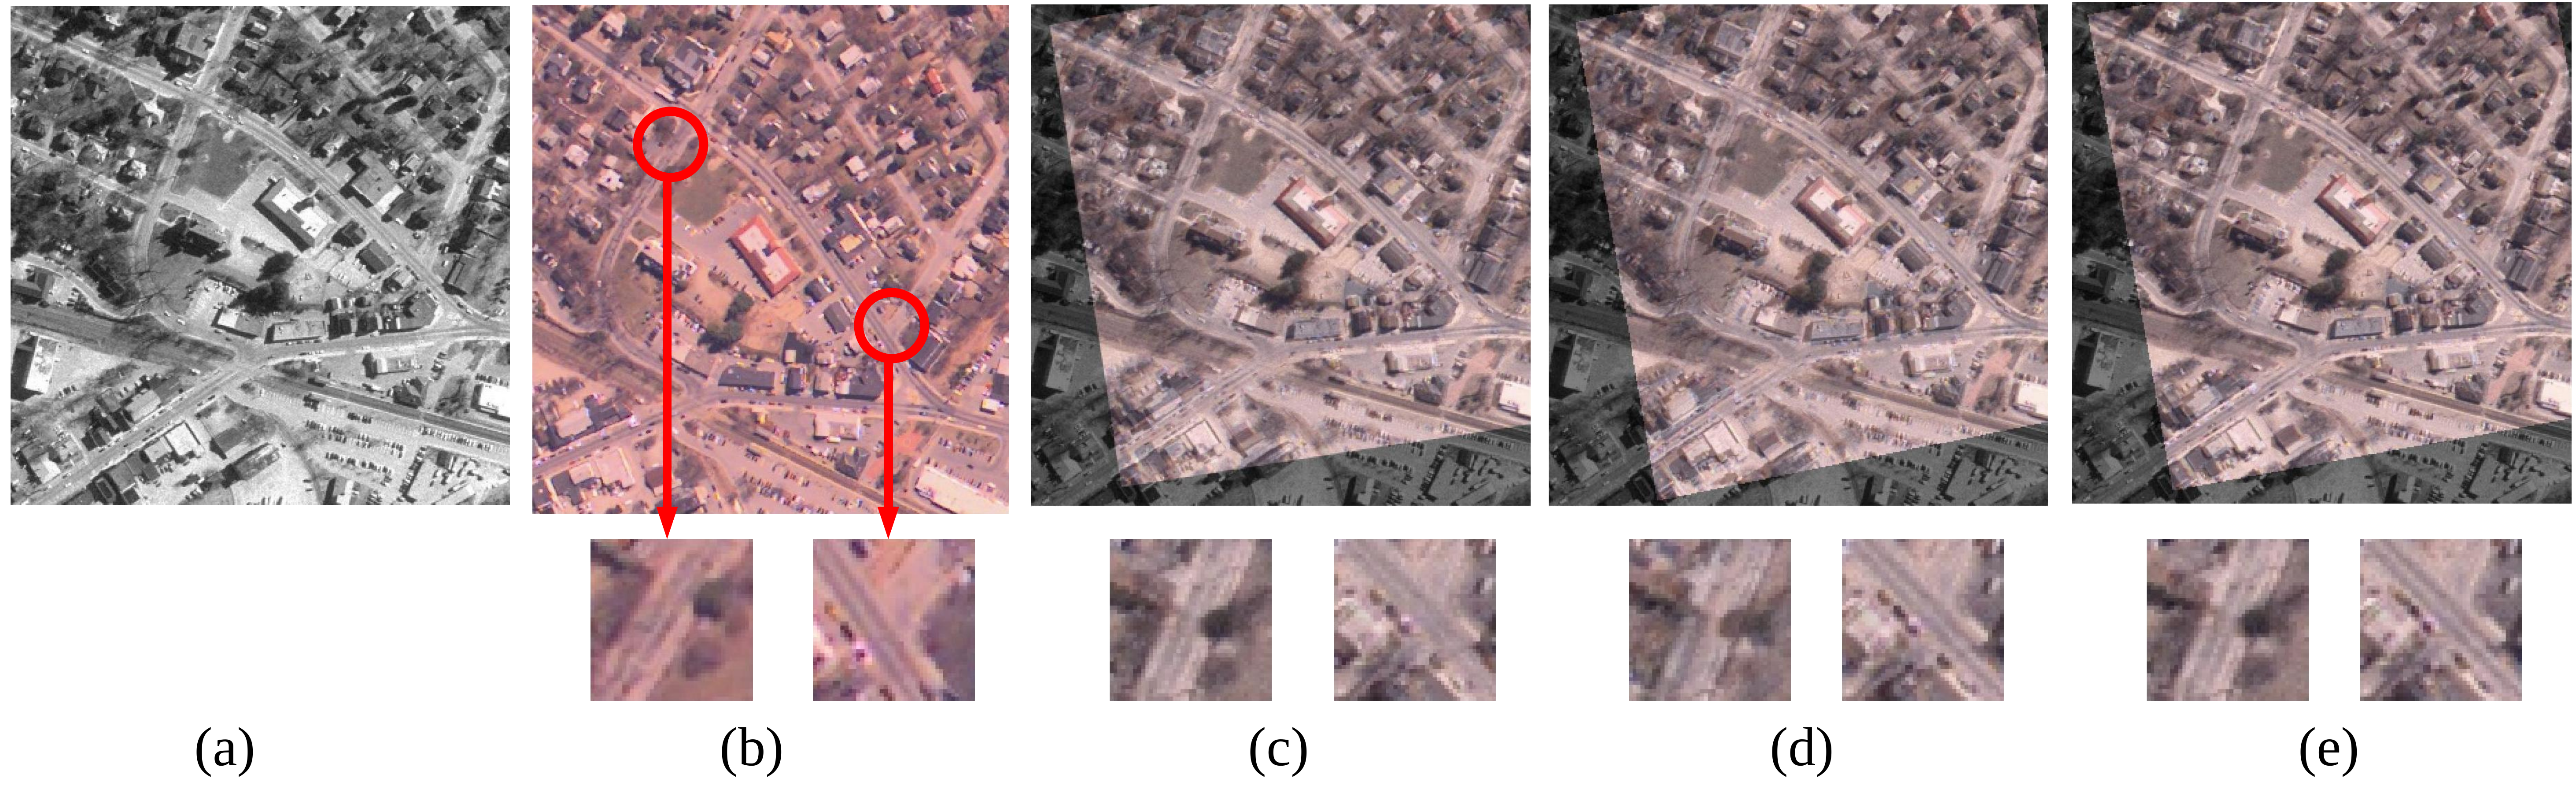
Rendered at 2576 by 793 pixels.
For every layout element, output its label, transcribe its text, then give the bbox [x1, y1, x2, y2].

picture [1549, 4, 2048, 507]
picture [590, 539, 753, 701]
text_box (d) [1764, 713, 1893, 781]
picture [1031, 4, 1531, 507]
picture [813, 539, 975, 701]
text_box (b) [713, 713, 843, 781]
picture [2072, 2, 2572, 504]
text_box (a) [188, 713, 317, 781]
picture [11, 6, 510, 505]
picture [1629, 539, 1791, 701]
picture [2147, 539, 2309, 701]
picture [642, 116, 699, 173]
picture [1842, 539, 2004, 701]
text_box (e) [2292, 713, 2421, 781]
picture [2360, 539, 2522, 701]
picture [864, 297, 920, 354]
picture [532, 5, 1009, 514]
picture [1334, 539, 1496, 701]
picture [1110, 539, 1272, 701]
text_box (c) [1242, 713, 1371, 781]
